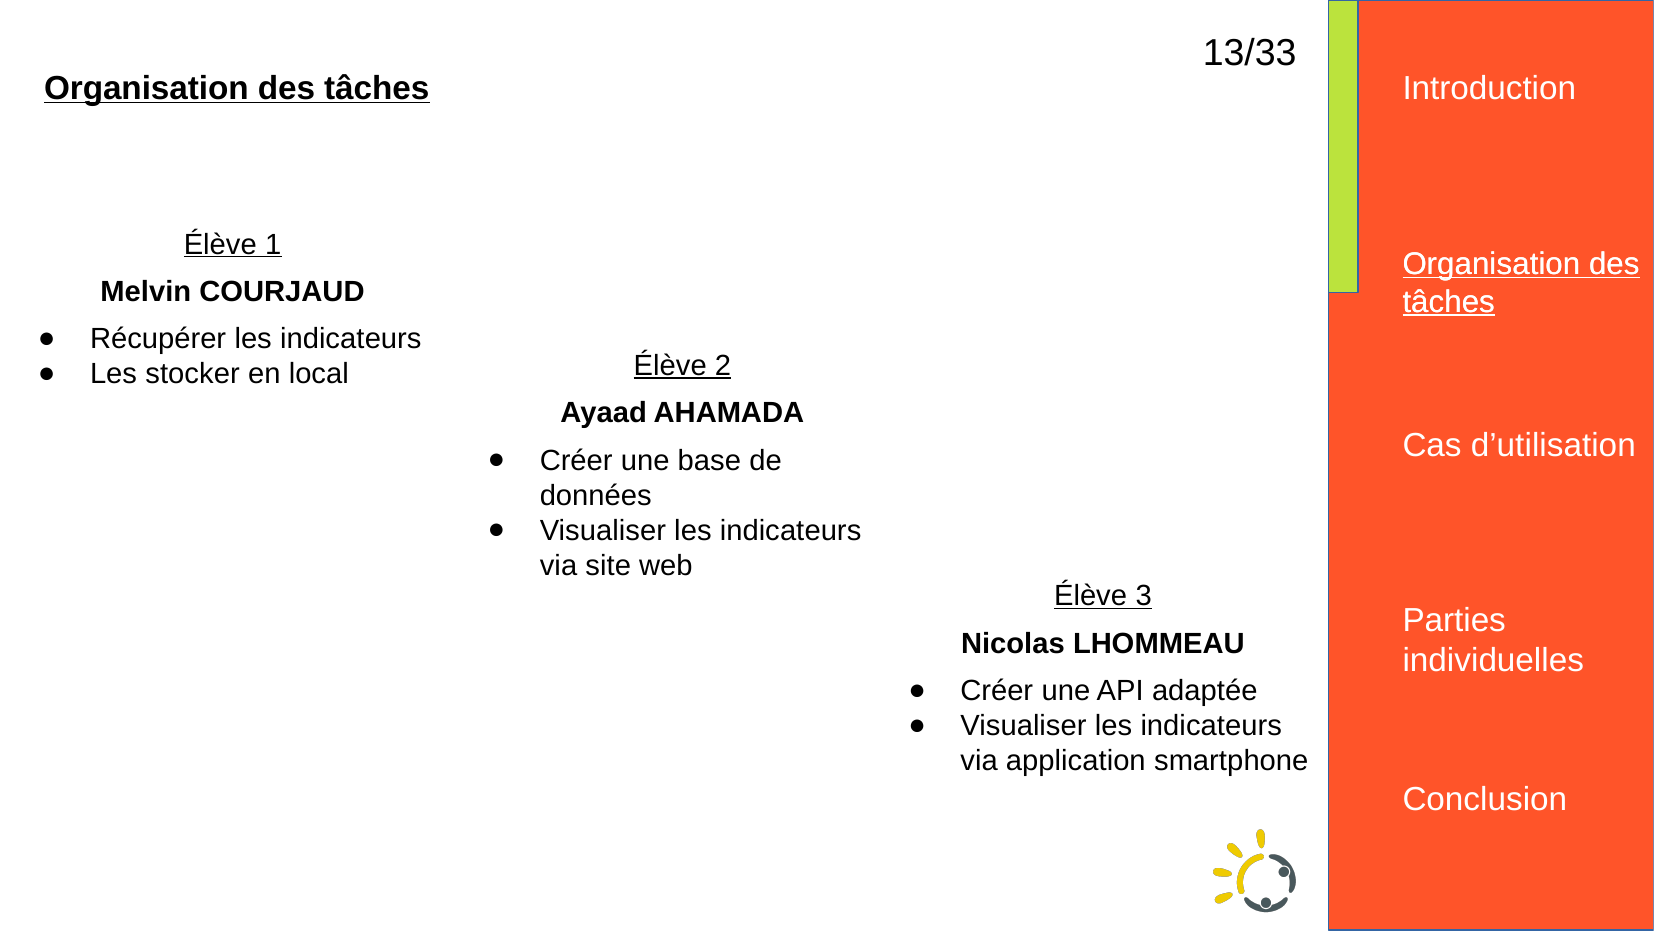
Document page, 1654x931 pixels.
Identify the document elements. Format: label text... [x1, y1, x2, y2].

text_box Élève 2 Ayaad AHAMADA Créer une base de données Visualiser les indicateurs via site web [449, 331, 915, 596]
text_box Élève 1 Melvin COURJAUD Récupérer les indicateurs Les stocker en local [0, 210, 466, 405]
picture [1210, 826, 1300, 916]
text_box Élève 3 Nicolas LHOMMEAU Créer une API adaptée Visualiser les indicateurs via application smartphone [870, 561, 1336, 792]
text_box Organisation des tâches [29, 58, 1034, 118]
text_box Organisation des tâches [1387, 236, 1654, 347]
text_box [1328, 0, 1359, 293]
